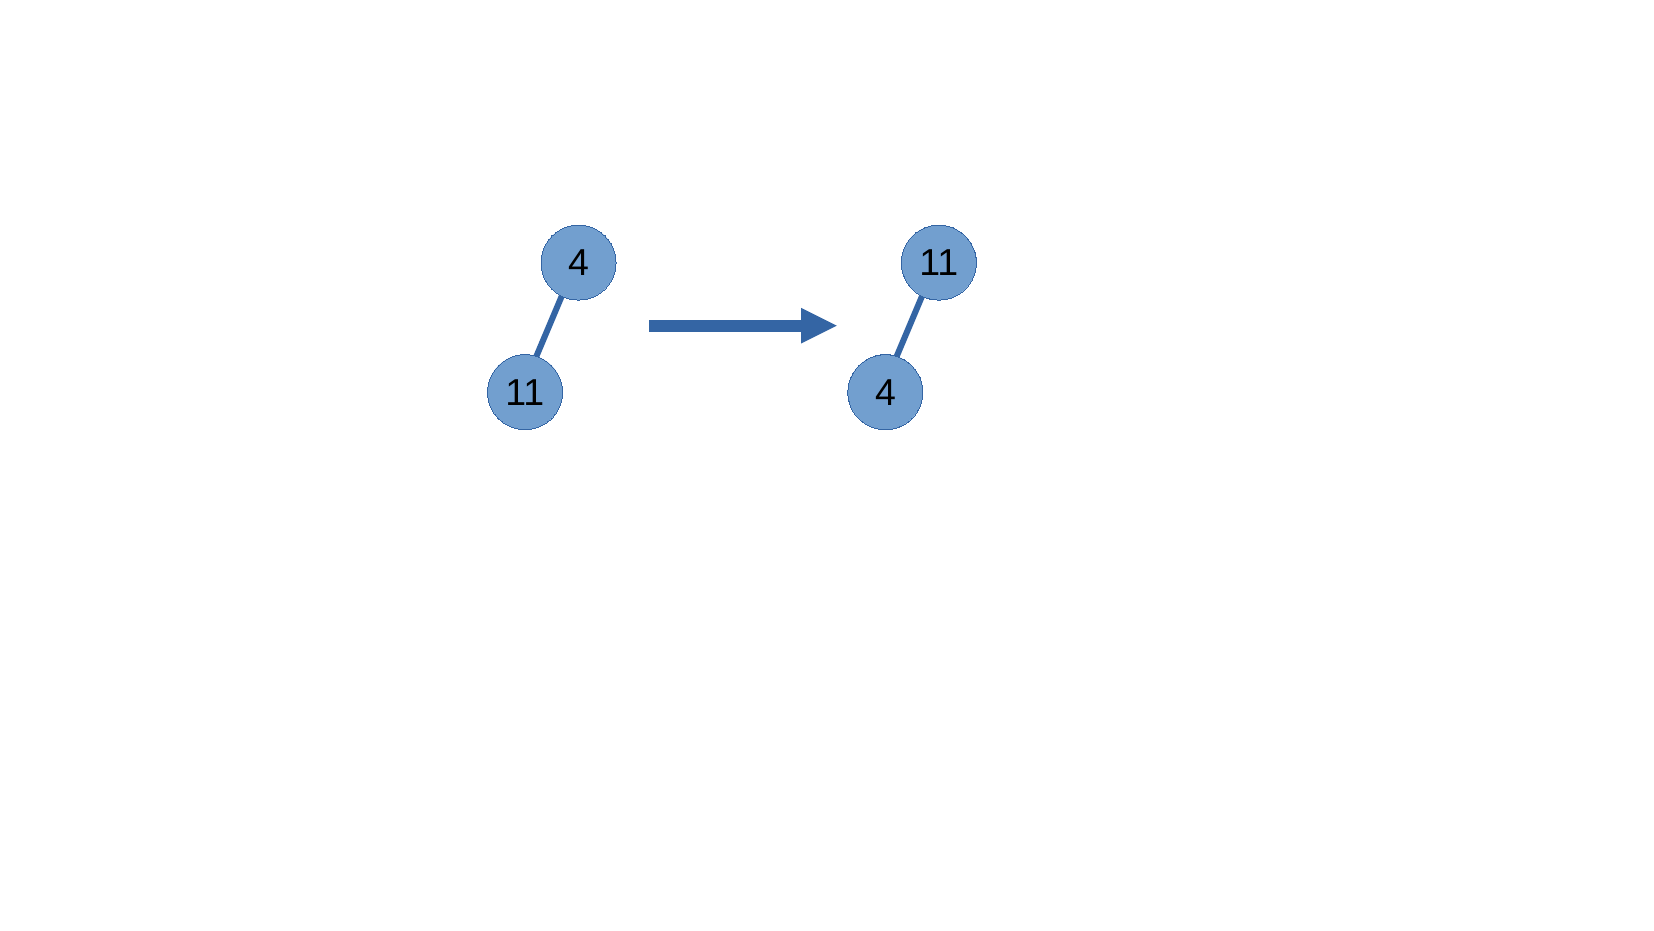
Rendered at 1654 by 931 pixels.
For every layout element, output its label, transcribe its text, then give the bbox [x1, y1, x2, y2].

text_box 4 [847, 354, 923, 430]
text_box 4 [541, 225, 617, 301]
text_box 11 [901, 225, 977, 301]
text_box 11 [487, 354, 563, 430]
